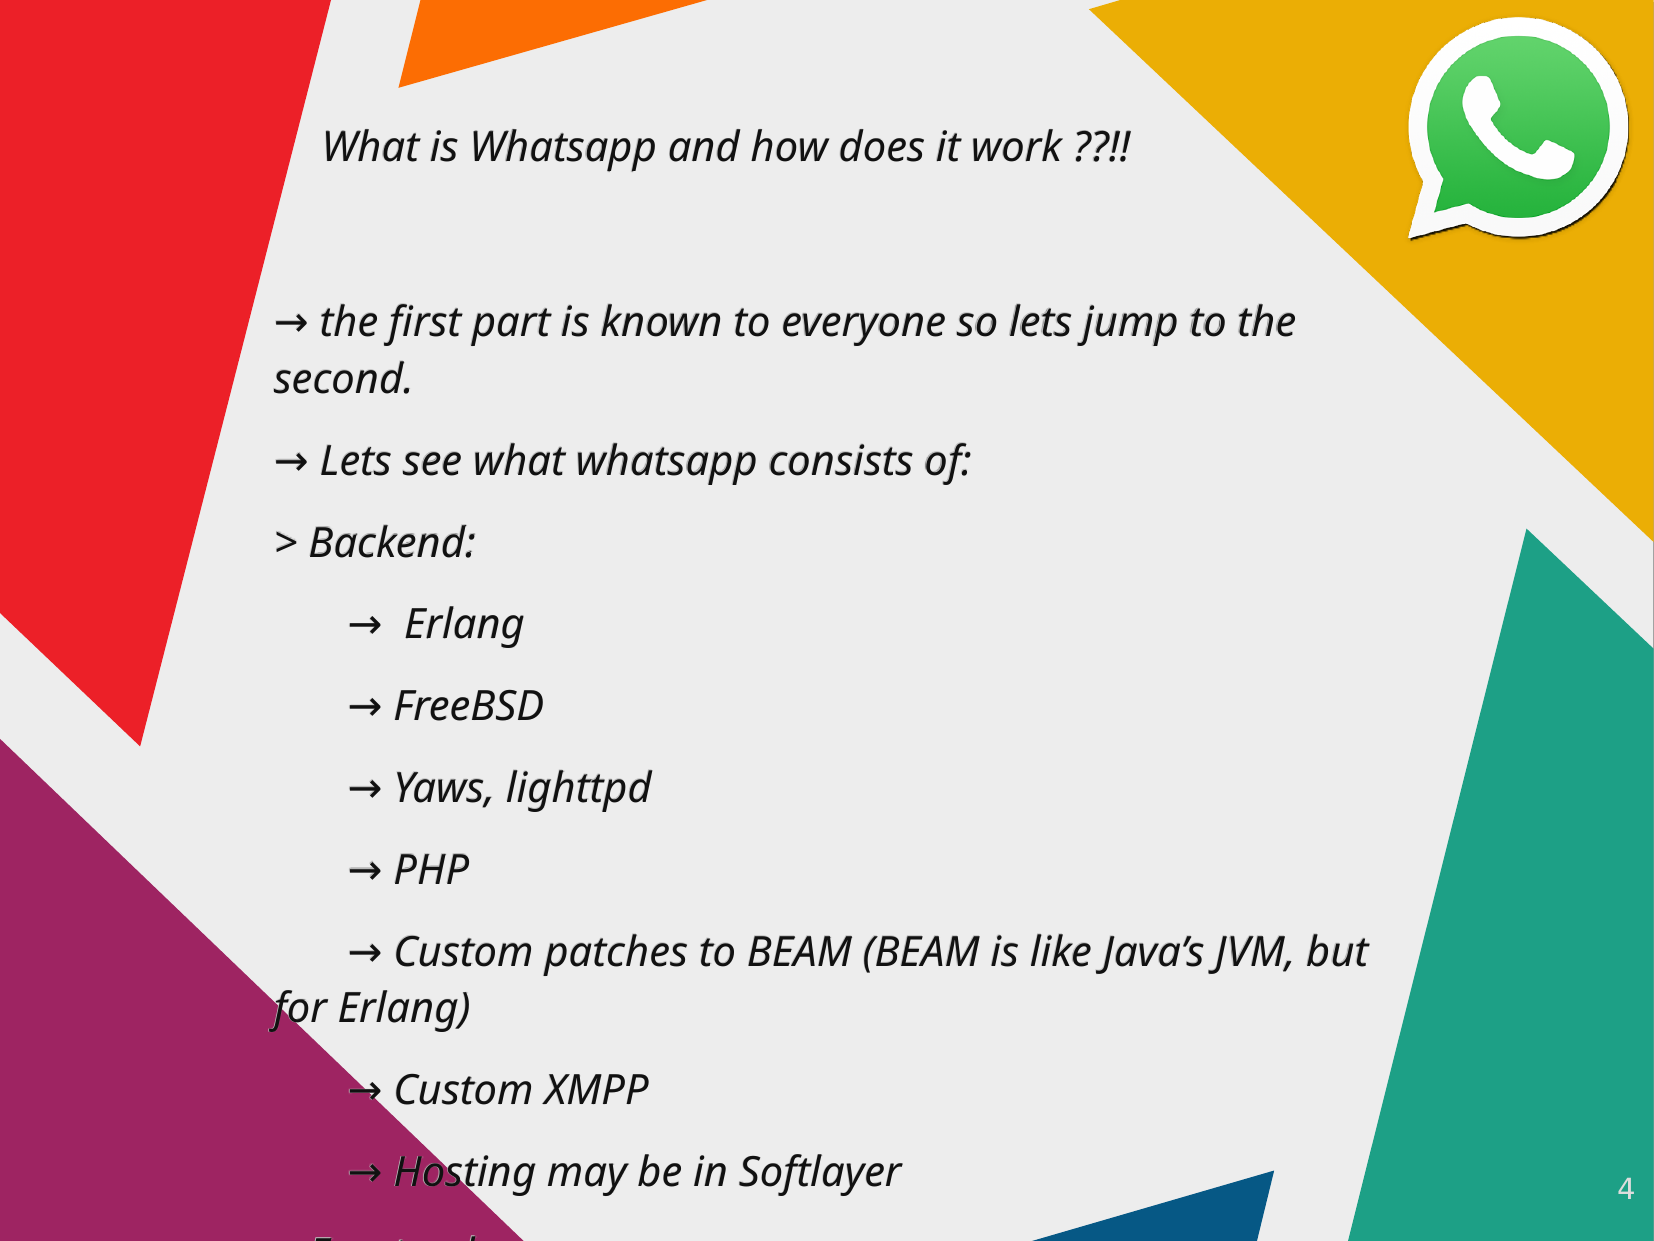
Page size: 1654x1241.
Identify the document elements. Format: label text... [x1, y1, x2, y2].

text_box → the first part is known to everyone so lets jump to the second. → Lets see what whatsapp consists of: > Backend: → Erlang → FreeBSD → Yaws, lighttpd → PHP → Custom patches to BEAM (BEAM is like Java’s JVM, but for Erlang) → Custom XMPP → Hosting may be in Softlayer > Frontend → Seven client platforms: iPhone, Android, Blackberry, Nokia Symbian S60, Nokia S40, Windows Phone, ? → SQLite [259, 284, 1404, 1241]
text_box What is Whatsapp and how does it work ??!! [306, 109, 1227, 284]
picture [1227, 0, 1654, 314]
